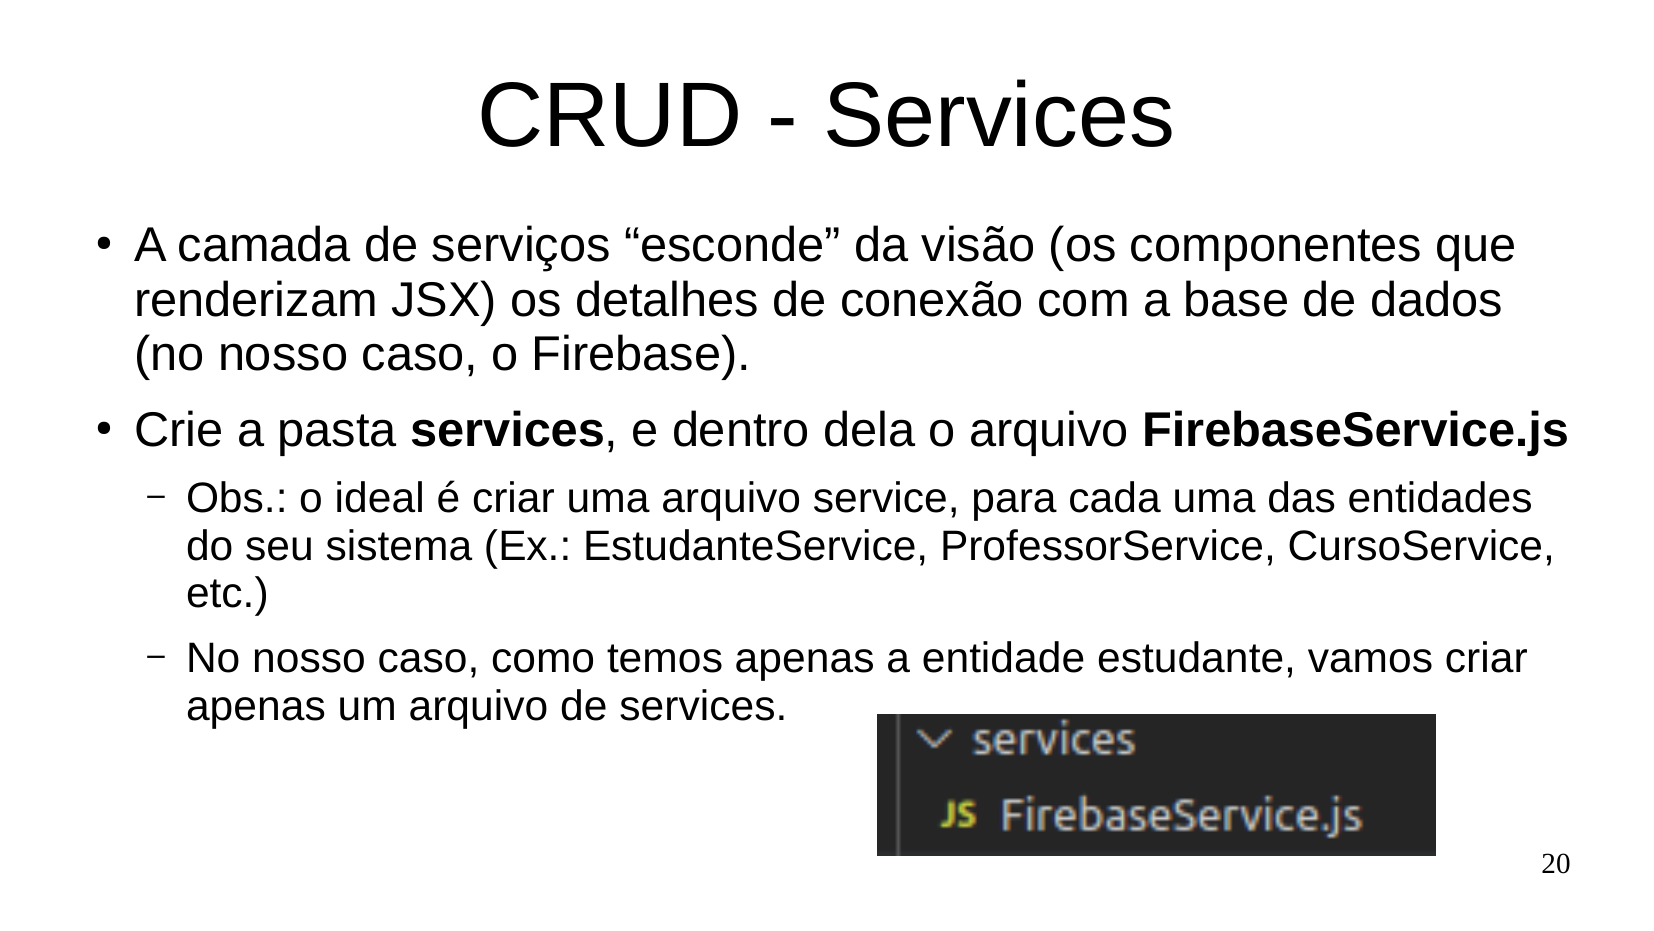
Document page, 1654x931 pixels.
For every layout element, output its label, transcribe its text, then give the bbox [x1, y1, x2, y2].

title CRUD - Services [82, 37, 1571, 193]
list A camada de serviços “esconde” da visão (os componentes que renderizam JSX) os detalhes de conexão com a base de dados (no nosso caso, o Firebase). Crie a pasta services, e dentro dela o arquivo FirebaseService.js Obs.: o ideal é criar uma arquivo service, para cada uma das entidades do seu sistema (Ex.: EstudanteService, ProfessorService, CursoService, etc.) No nosso caso, como temos apenas a entidade estudante, vamos criar apenas um arquivo de services. [82, 217, 1571, 758]
picture [877, 714, 1436, 856]
